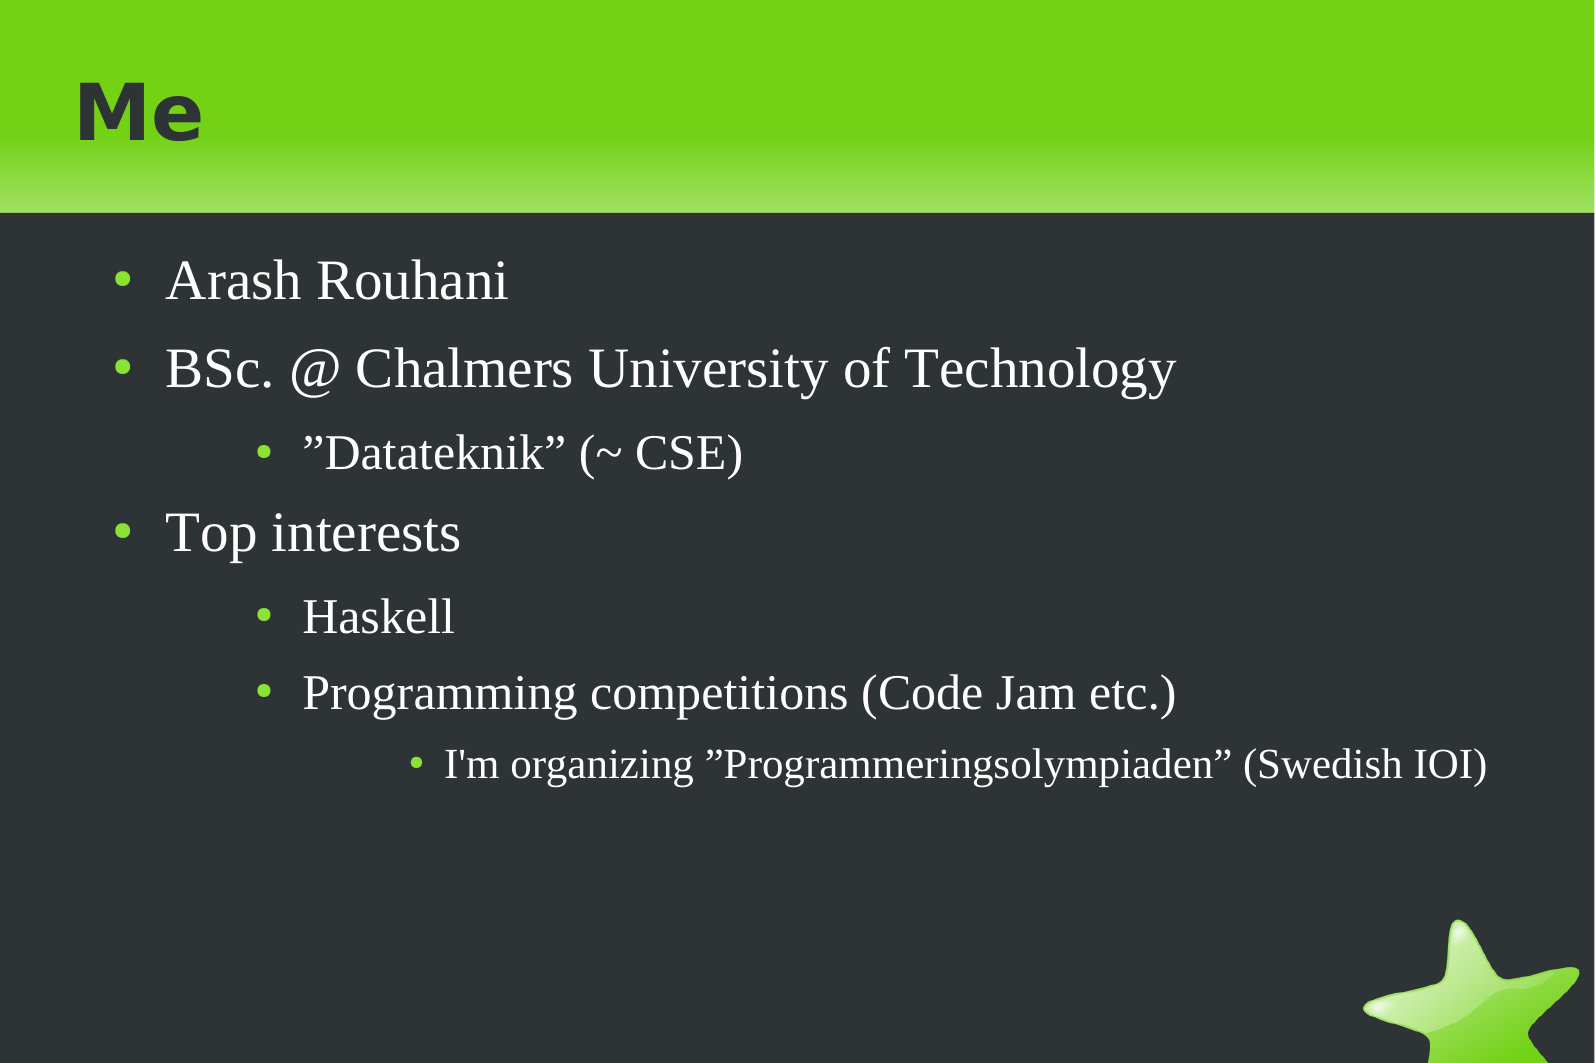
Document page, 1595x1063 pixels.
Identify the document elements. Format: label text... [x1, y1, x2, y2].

title Me [74, 31, 1510, 197]
list Arash Rouhani BSc. @ Chalmers University of Technology ”Datateknik” (~ CSE) Top interests Haskell Programming competitions (Code Jam etc.) I'm organizing ”Programmeringsolympiaden” (Swedish IOI) [79, 248, 1515, 938]
picture [0, 0, 1595, 1063]
